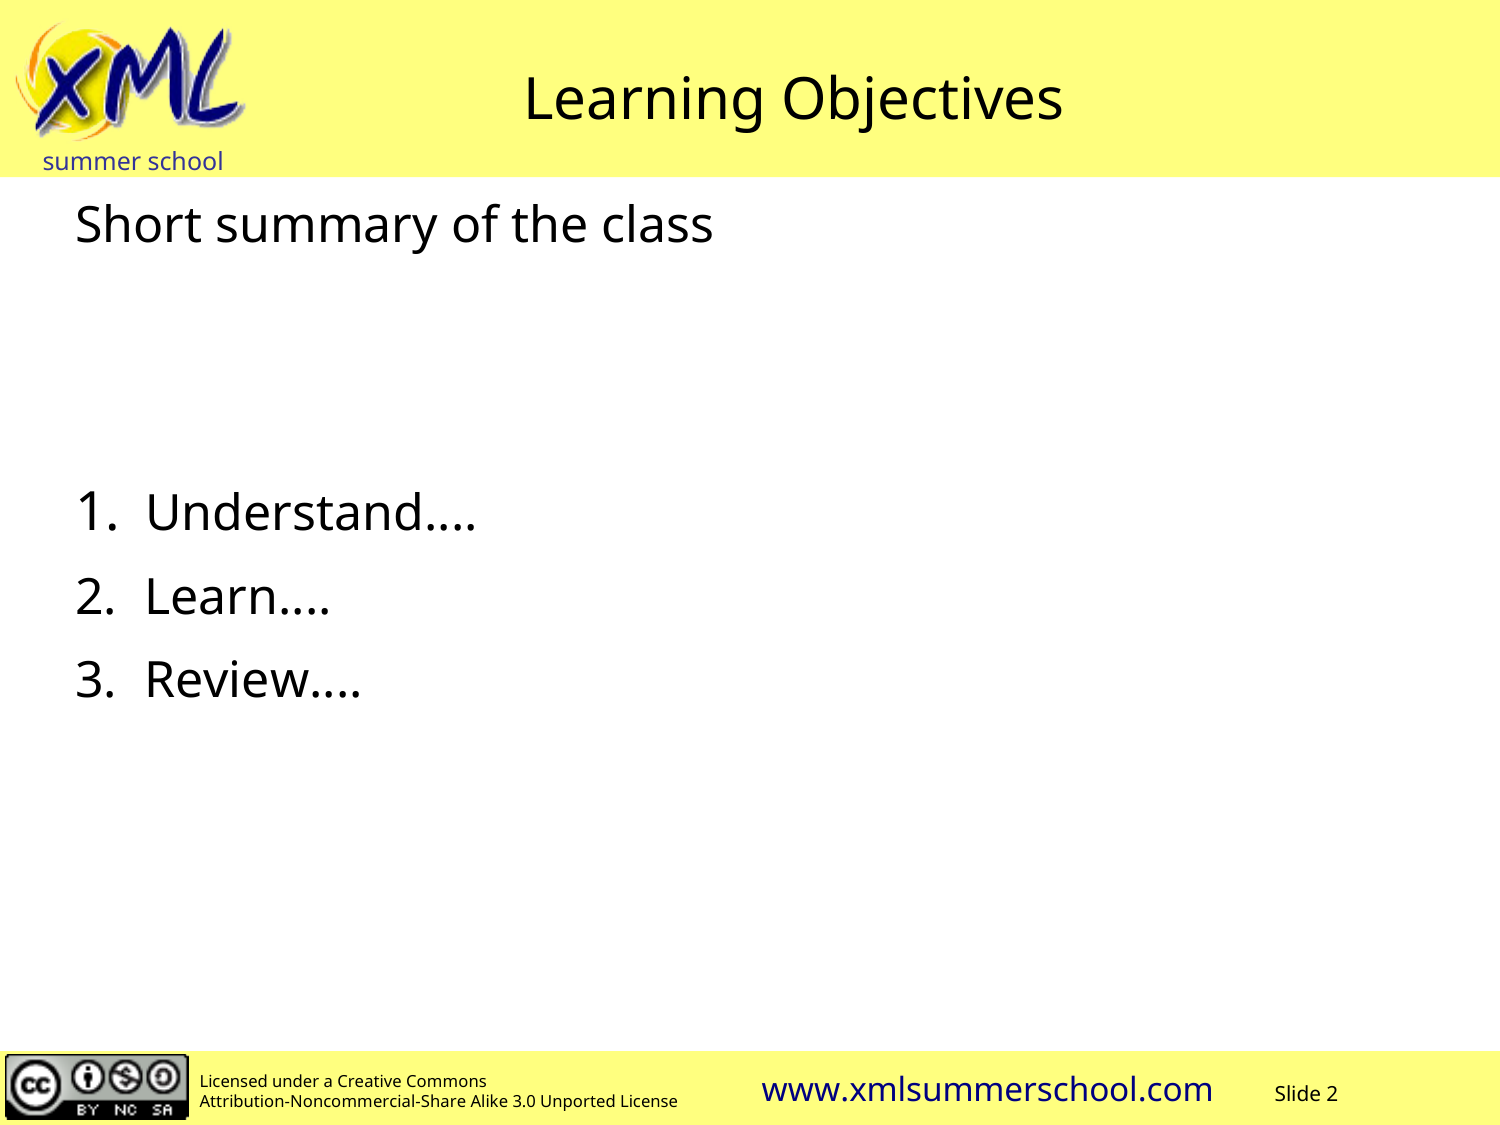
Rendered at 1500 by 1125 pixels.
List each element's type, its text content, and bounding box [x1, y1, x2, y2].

list Understand.... Learn.... Review.... [75, 472, 1426, 1006]
title Learning Objectives [281, 38, 1306, 155]
picture [0, 0, 254, 150]
list Short summary of the class [75, 188, 1426, 455]
picture [5, 1054, 189, 1120]
